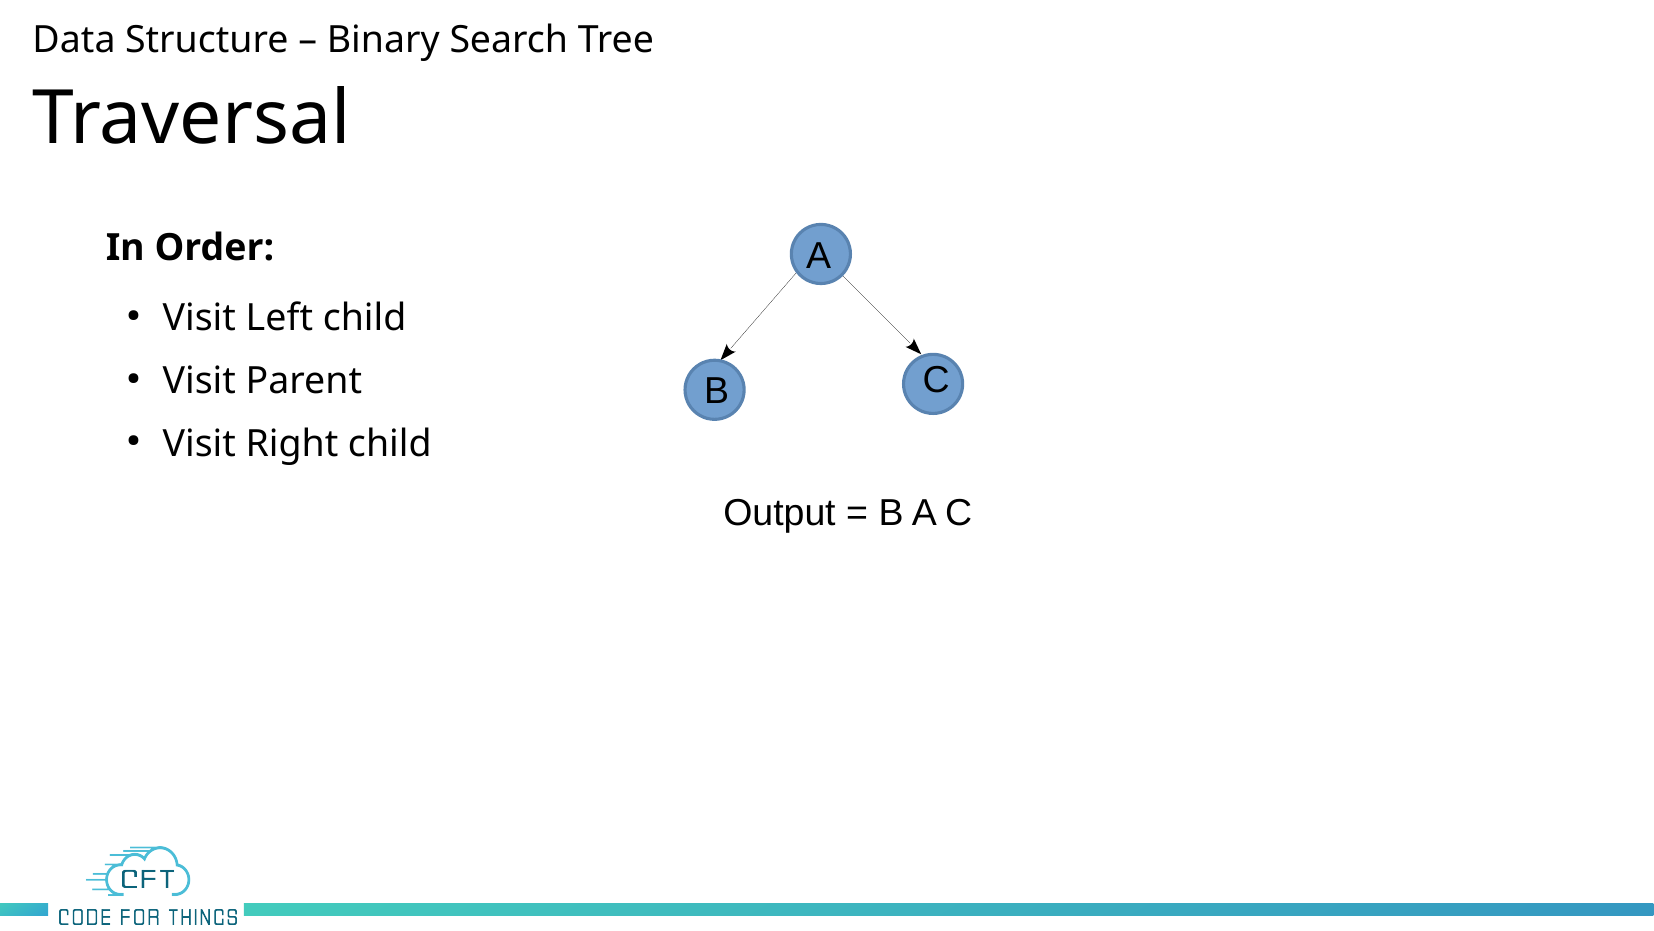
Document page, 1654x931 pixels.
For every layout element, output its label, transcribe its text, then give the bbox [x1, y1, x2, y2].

text_box [916, 408, 951, 414]
text_box B [689, 362, 745, 420]
text_box [846, 238, 851, 270]
text_box [685, 374, 689, 405]
text_box In Order: [91, 212, 461, 271]
text_box Output = B A C [708, 484, 988, 542]
text_box [903, 370, 907, 398]
text_box Visit Left child Visit Parent Visit Right child [112, 283, 550, 453]
picture [59, 846, 237, 925]
text_box A [791, 226, 846, 284]
title Data Structure – Binary Search Tree Traversal [32, 12, 1184, 166]
text_box C [907, 350, 963, 408]
